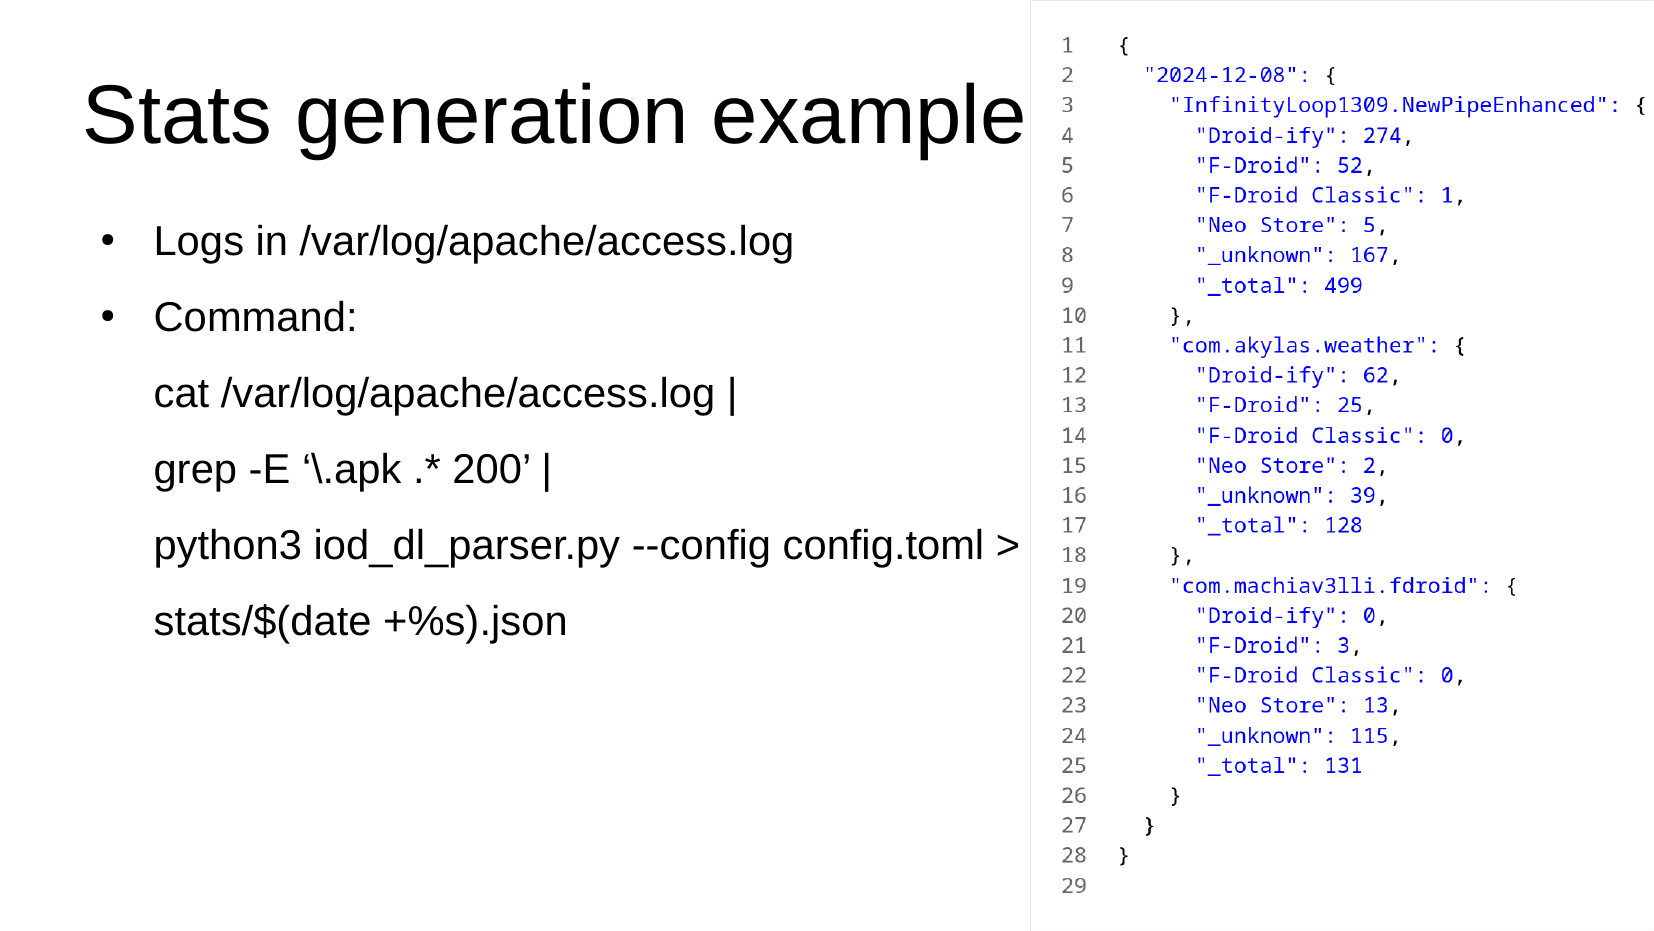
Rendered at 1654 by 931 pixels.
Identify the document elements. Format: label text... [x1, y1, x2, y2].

title Stats generation example [82, 37, 1030, 193]
picture [1030, 0, 1654, 931]
list Logs in /var/log/apache/access.log Command: cat /var/log/apache/access.log | grep -E ‘\.apk .* 200’ | python3 iod_dl_parser.py --config config.toml > stats/$(date +%s).json [82, 217, 1030, 758]
